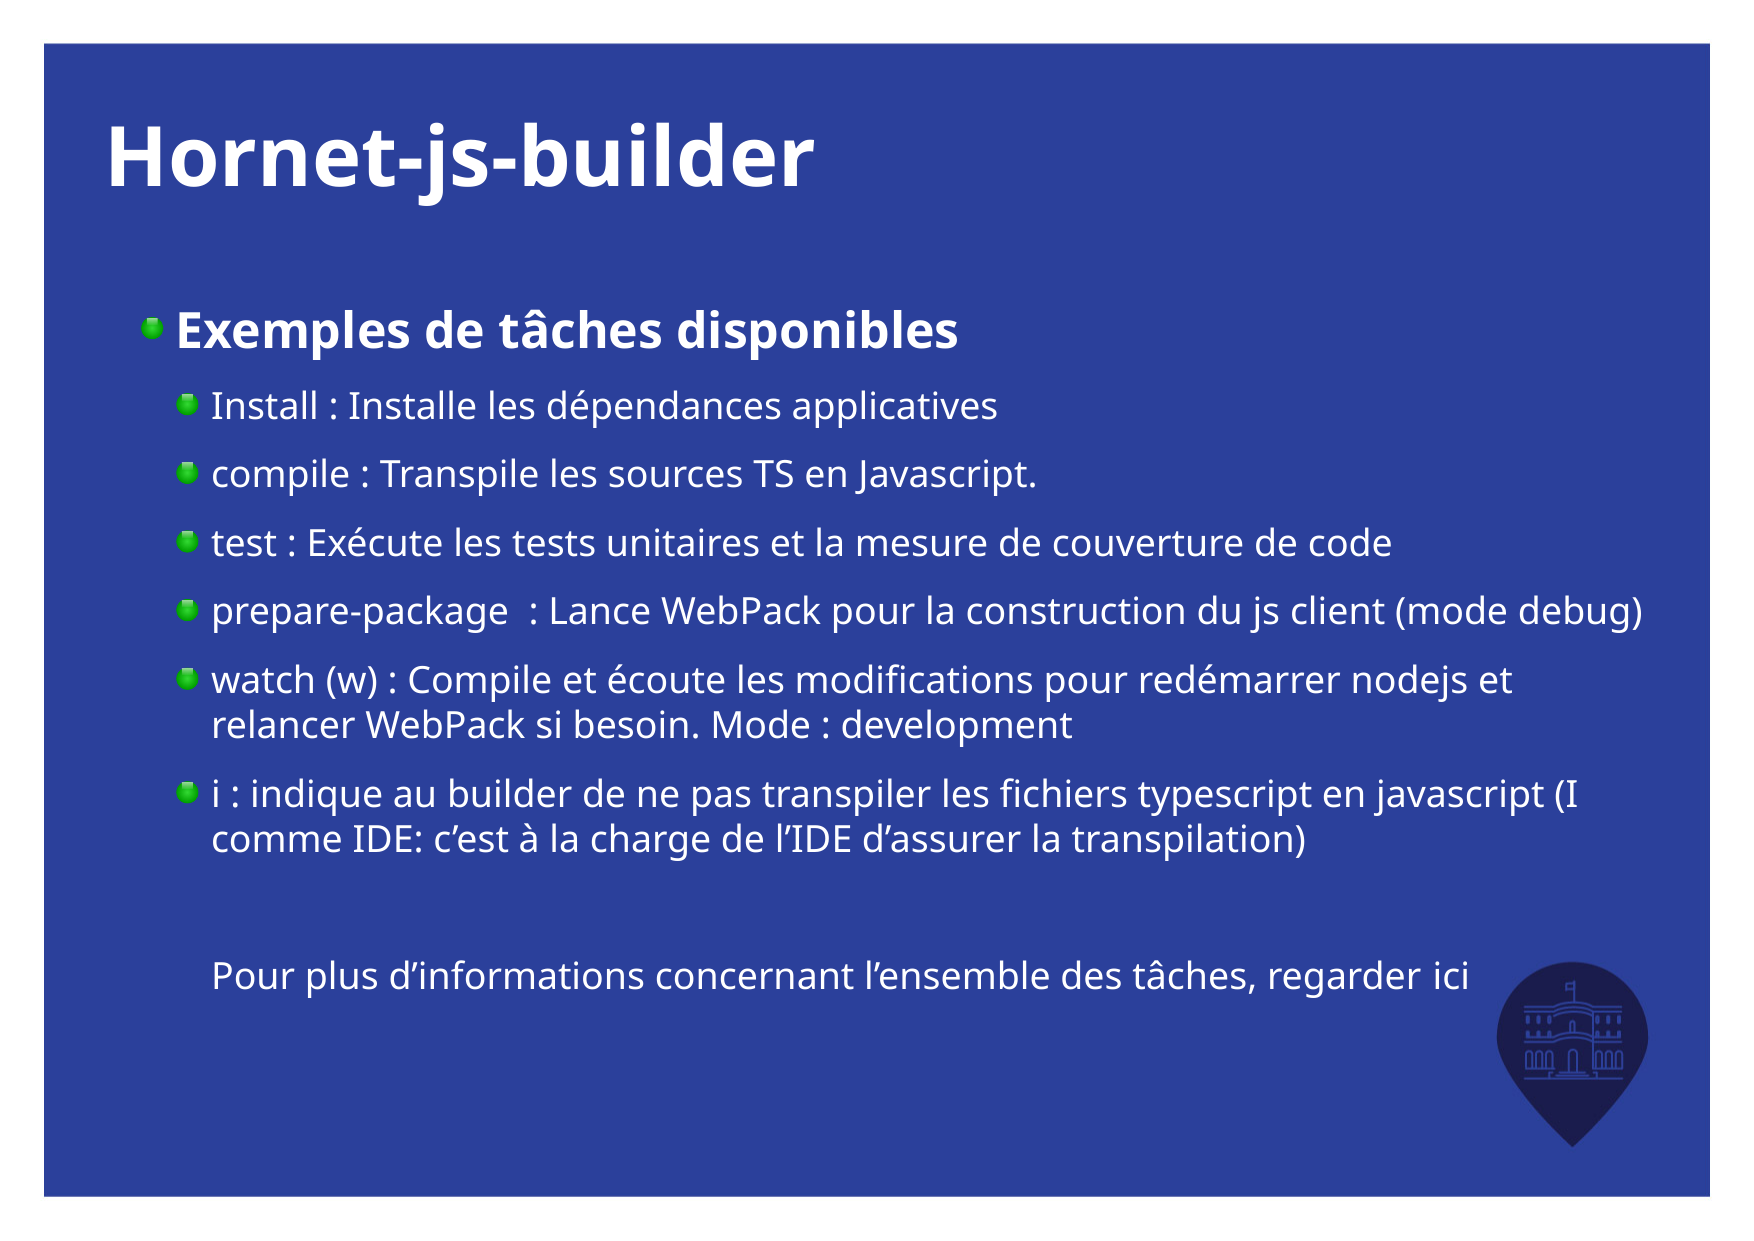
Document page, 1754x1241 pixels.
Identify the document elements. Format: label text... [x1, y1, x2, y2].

picture [0, 0, 1754, 1241]
list [87, 289, 1666, 1156]
title Hornet-js-builder [87, 49, 1666, 257]
text_box Exemples de tâches disponibles Install : Installe les dépendances applicatives compile : Transpile les sources TS en Javascript. test : Exécute les tests unitaires et la mesure de couverture de code prepare-package : Lance WebPack pour la construction du js client (mode debug) watch (w) : Compile et écoute les modifications pour redémarrer nodejs et relancer WebPack si besoin. Mode : development i : indique au builder de ne pas transpiler les fichiers typescript en javascript (I comme IDE: c’est à la charge de l’IDE d’assurer la transpilation) Pour plus d’informations concernant l’ensemble des tâches, regarder ici [87, 289, 1665, 1154]
